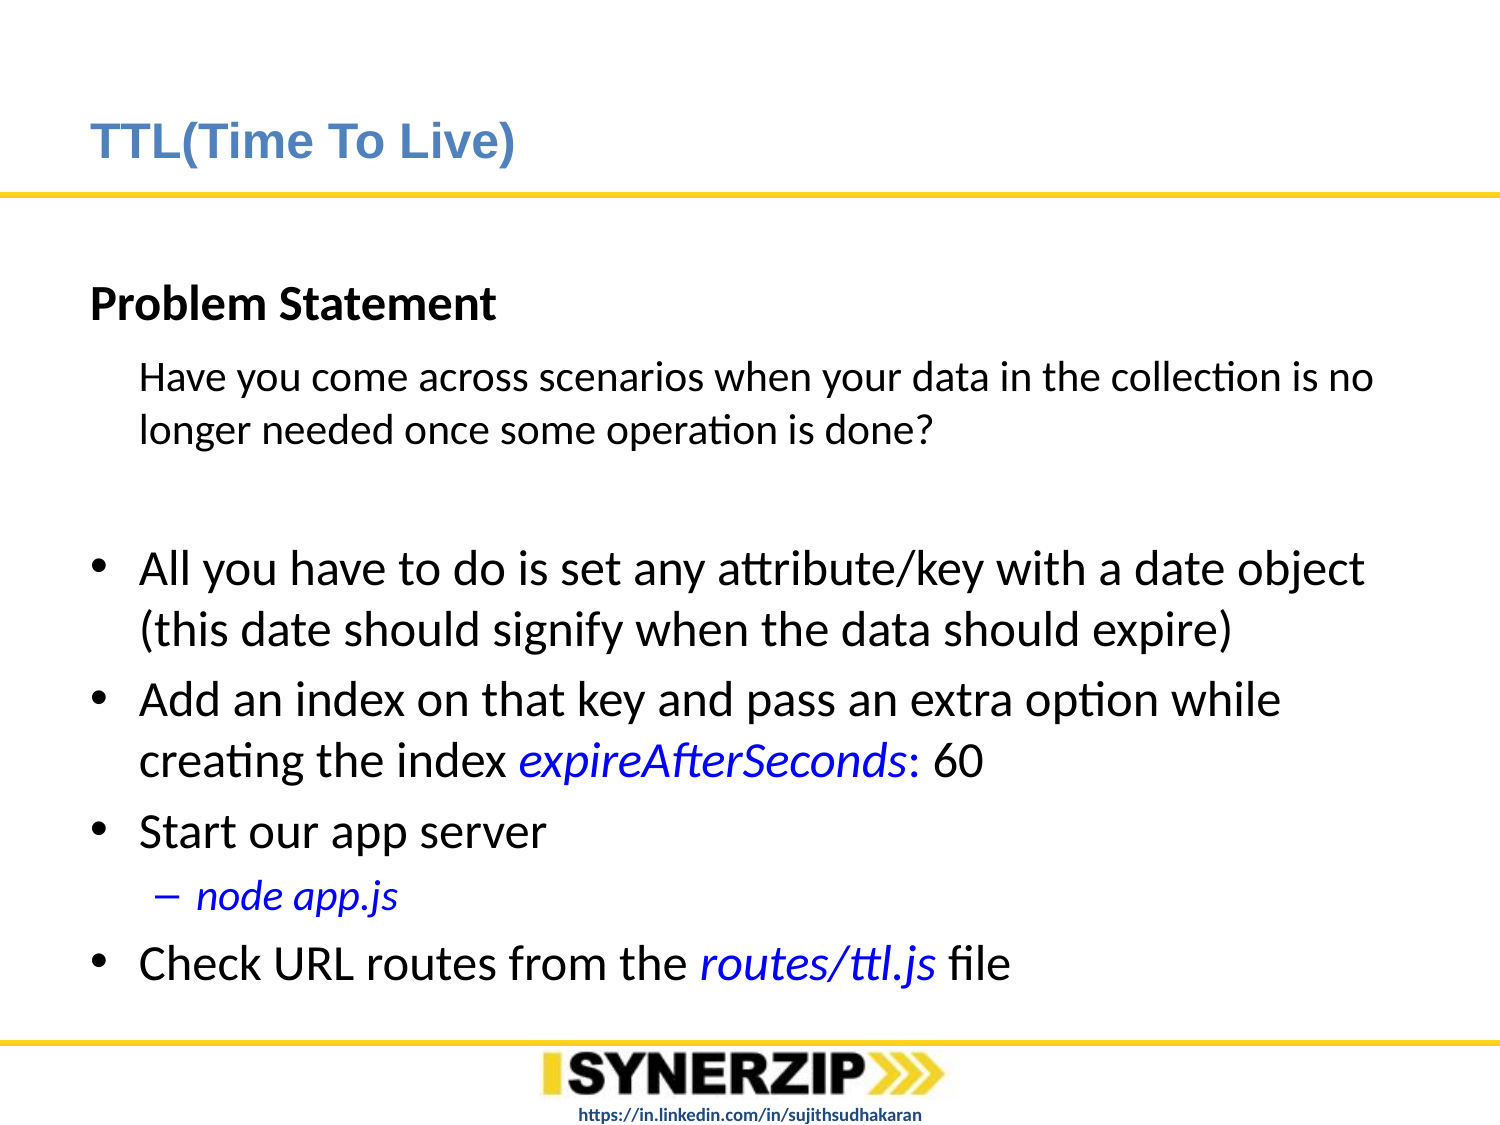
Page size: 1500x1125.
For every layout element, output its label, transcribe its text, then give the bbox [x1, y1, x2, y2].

text_box https://in.linkedin.com/in/sujithsudhakaran [500, 1090, 1000, 1125]
picture [539, 1049, 961, 1090]
title TTL(Time To Live) [75, 45, 1425, 233]
list Problem Statement Have you come across scenarios when your data in the collection is no longer needed once some operation is done? All you have to do is set any attribute/key with a date object (this date should signify when the data should expire) Add an index on that key and pass an extra option while creating the index expireAfterSeconds: 60 Start our app server node app.js Check URL routes from the routes/ttl.js file [75, 262, 1425, 1005]
